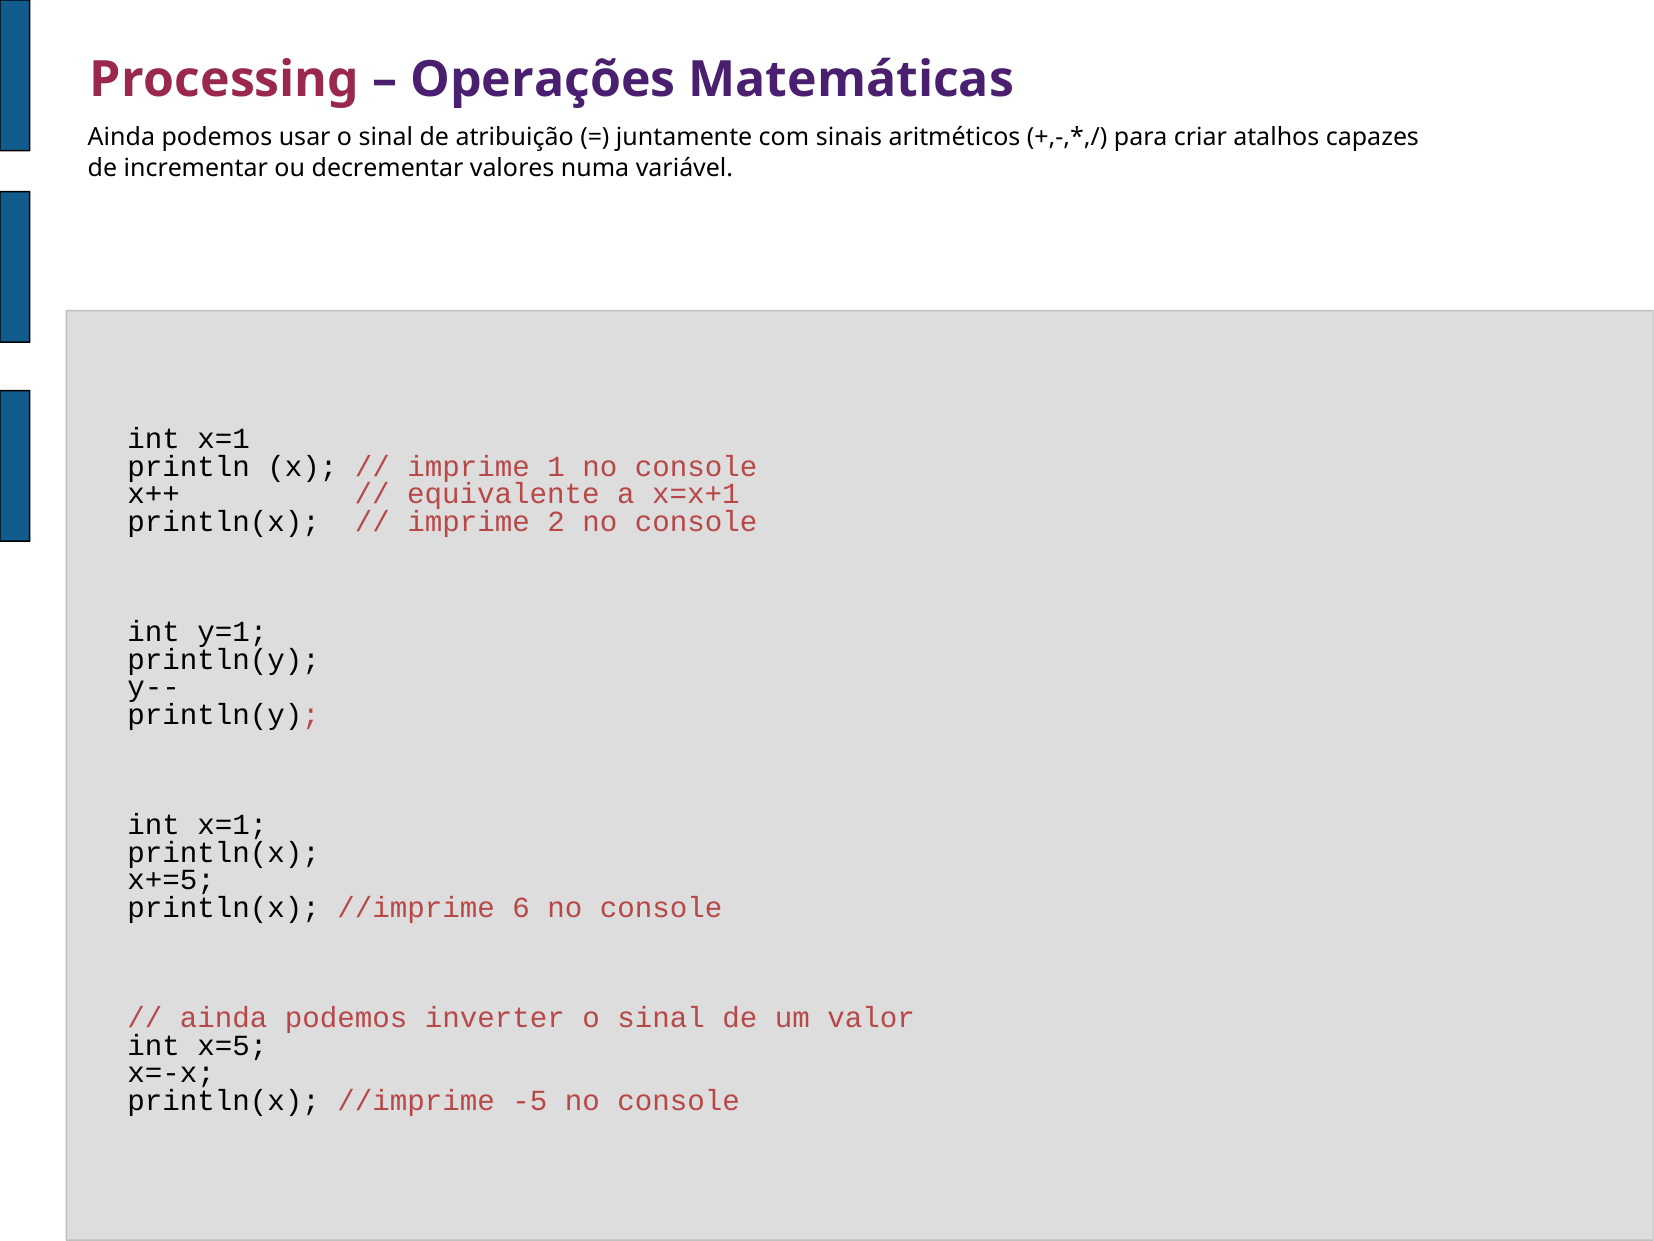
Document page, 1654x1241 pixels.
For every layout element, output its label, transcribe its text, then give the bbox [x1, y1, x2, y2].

text_box Processing – Operações Matemáticas [75, 37, 1501, 112]
text_box Ainda podemos usar o sinal de atribuição (=) juntamente com sinais aritméticos (+,-,*,/) para criar atalhos capazes de incrementar ou decrementar valores numa variável. [72, 112, 1529, 188]
text_box int x=1 println (x); // imprime 1 no console x++ // equivalente a x=x+1 println(x); // imprime 2 no console int y=1; println(y); y-- println(y); int x=1; println(x); x+=5; println(x); //imprime 6 no console // ainda podemos inverter o sinal de um valor int x=5; x=-x; println(x); //imprime -5 no console [112, 374, 1575, 1088]
